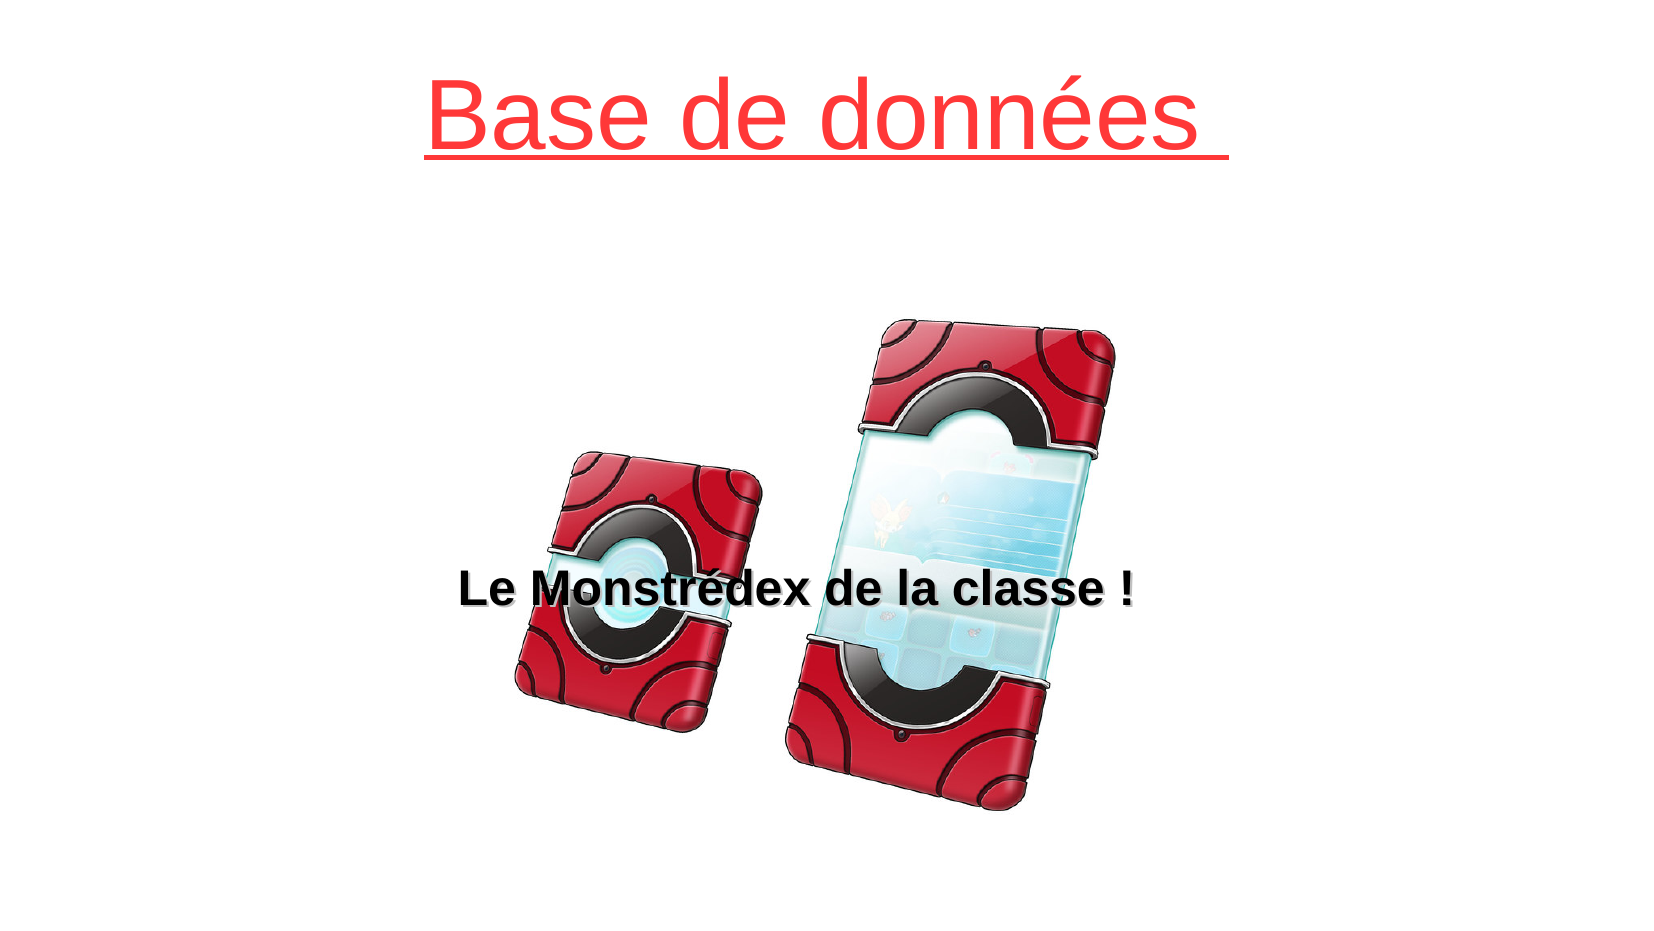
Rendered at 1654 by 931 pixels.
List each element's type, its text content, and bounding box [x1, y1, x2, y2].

text_box Le Monstrédex de la classe ! [442, 552, 1152, 680]
picture [413, 271, 1241, 857]
title Base de données [82, 37, 1571, 193]
